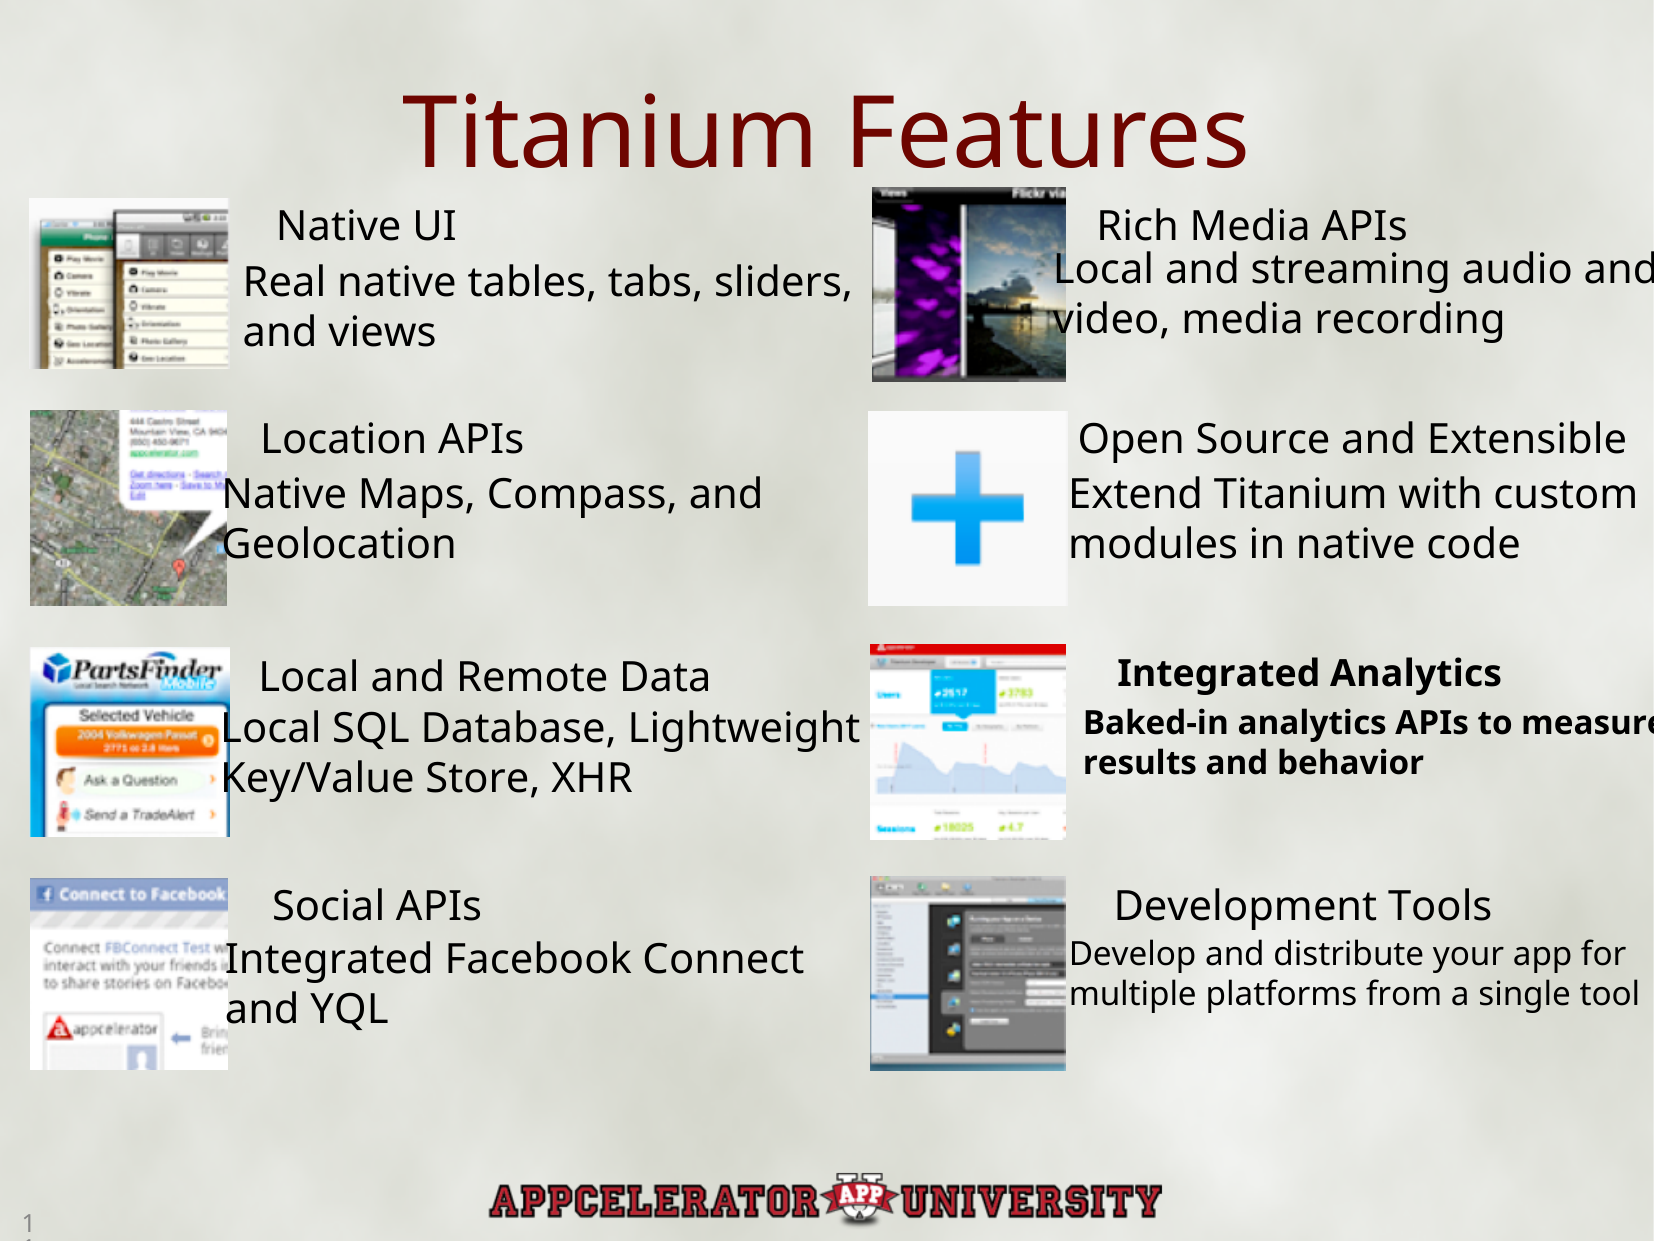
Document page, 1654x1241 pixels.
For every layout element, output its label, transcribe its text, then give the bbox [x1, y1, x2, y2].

text_box Real native tables, tabs, sliders, and views [242, 255, 854, 356]
text_box Baked-in analytics APIs to measure results and behavior [1082, 700, 1654, 781]
text_box Local SQL Database, Lightweight Key/Value Store, XHR [220, 700, 861, 801]
text_box Location APIs [259, 411, 525, 462]
text_box Develop and distribute your app for multiple platforms from a single tool [1068, 931, 1642, 1012]
text_box Development Tools [1113, 878, 1493, 929]
text_box Integrated Facebook Connect and YQL [224, 931, 805, 1032]
text_box Open Source and Extensible [1077, 411, 1628, 462]
title Titanium Features [82, 49, 1572, 207]
text_box Native Maps, Compass, and Geolocation [221, 466, 775, 567]
picture [0, 0, 1654, 1241]
text_box Social APIs [272, 878, 483, 929]
text_box Rich Media APIs [1096, 198, 1409, 242]
text_box Local and streaming audio and video, media recording [1053, 242, 1654, 343]
text_box Local and Remote Data [258, 649, 713, 700]
text_box Extend Titanium with custom modules in native code [1068, 466, 1639, 567]
text_box Native UI [275, 198, 458, 249]
text_box Integrated Analytics [1117, 649, 1503, 695]
